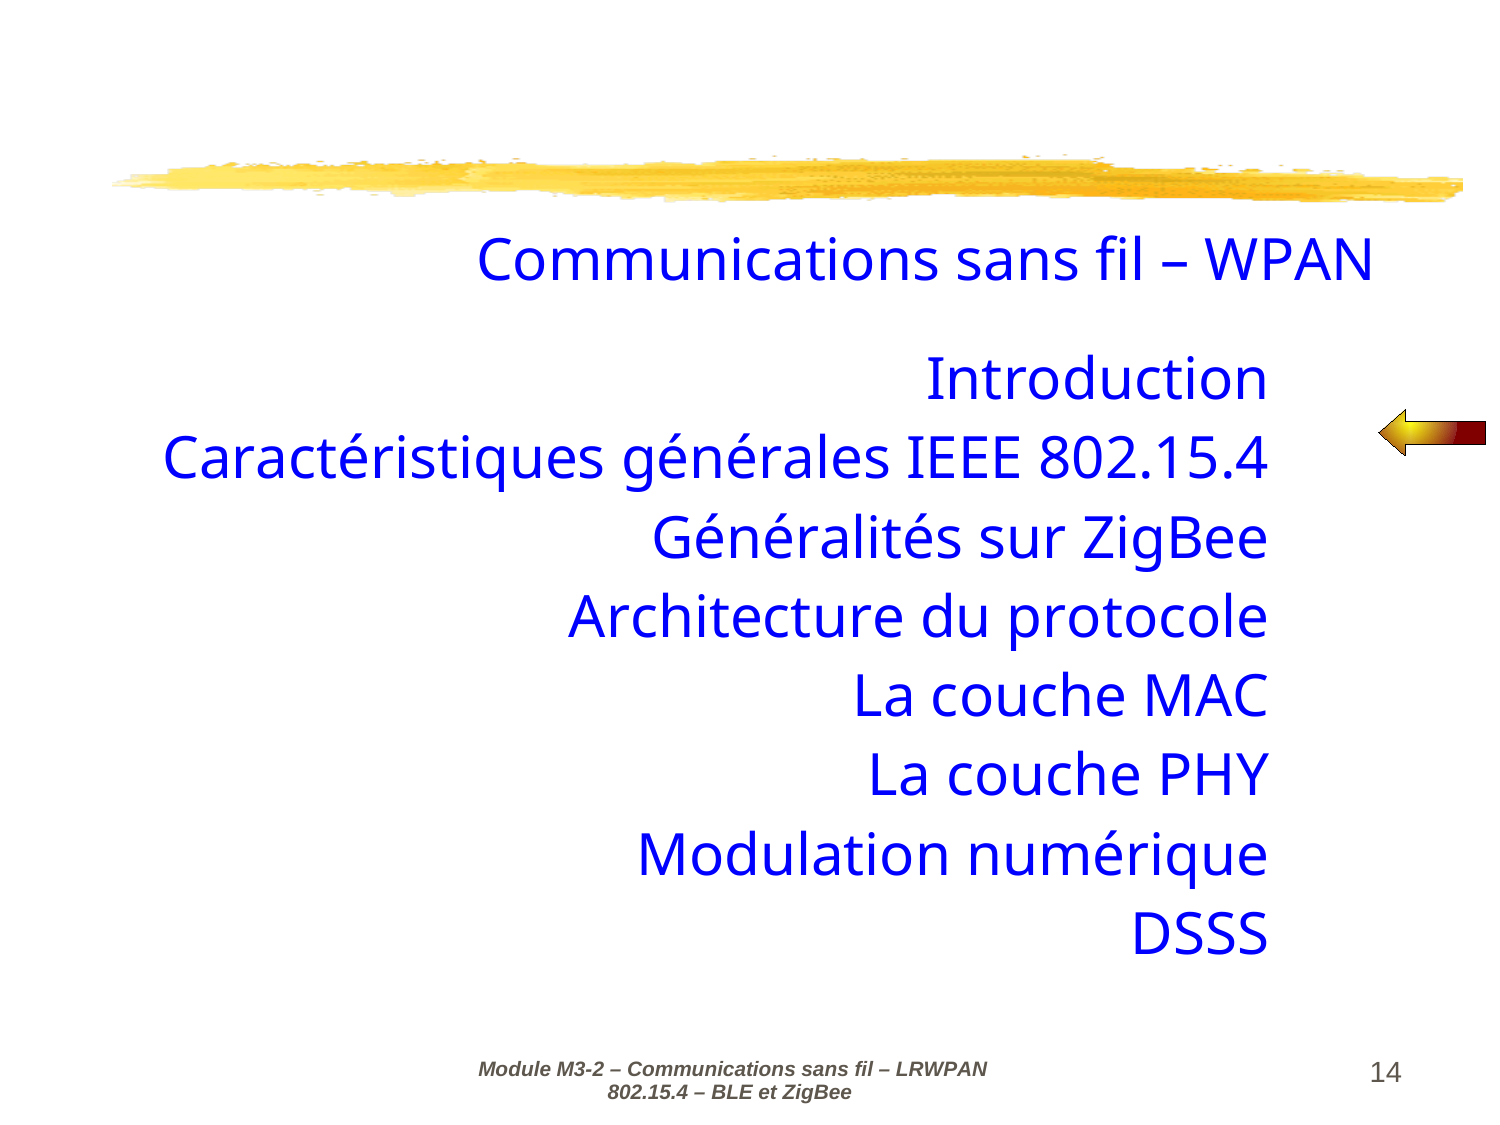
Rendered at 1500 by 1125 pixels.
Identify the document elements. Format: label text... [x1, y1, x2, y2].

title Communications sans fil – WPAN [101, 215, 1377, 301]
text_box [1378, 409, 1486, 456]
picture [112, 149, 1463, 213]
text_box Introduction Caractéristiques générales IEEE 802.15.4 Généralités sur ZigBee Architecture du protocole La couche MAC La couche PHY Modulation numérique DSSS [147, 329, 1384, 1125]
